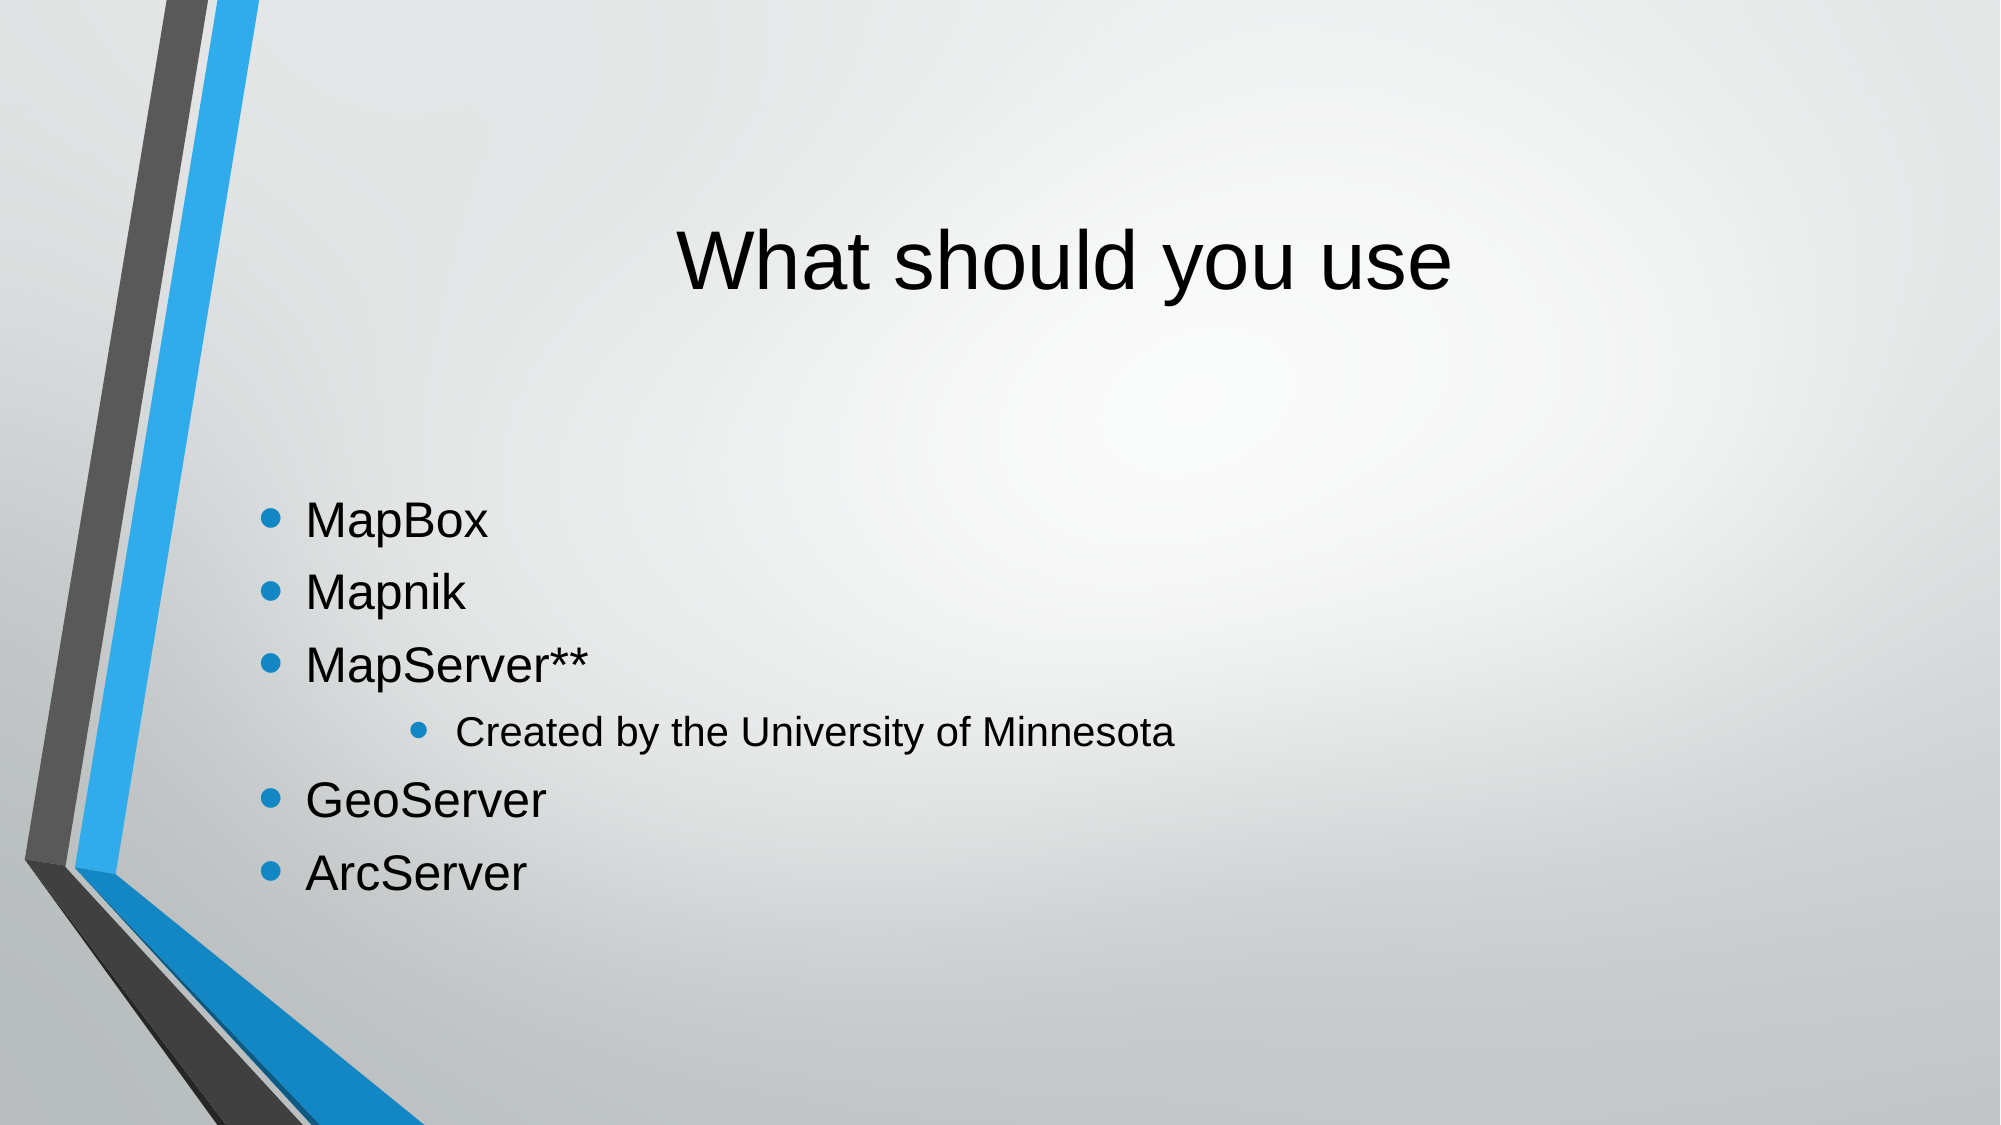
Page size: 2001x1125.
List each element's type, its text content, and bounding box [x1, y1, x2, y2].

title What should you use [243, 112, 1887, 400]
list MapBox Mapnik MapServer** Created by the University of Minnesota GeoServer ArcServer [243, 437, 1887, 950]
